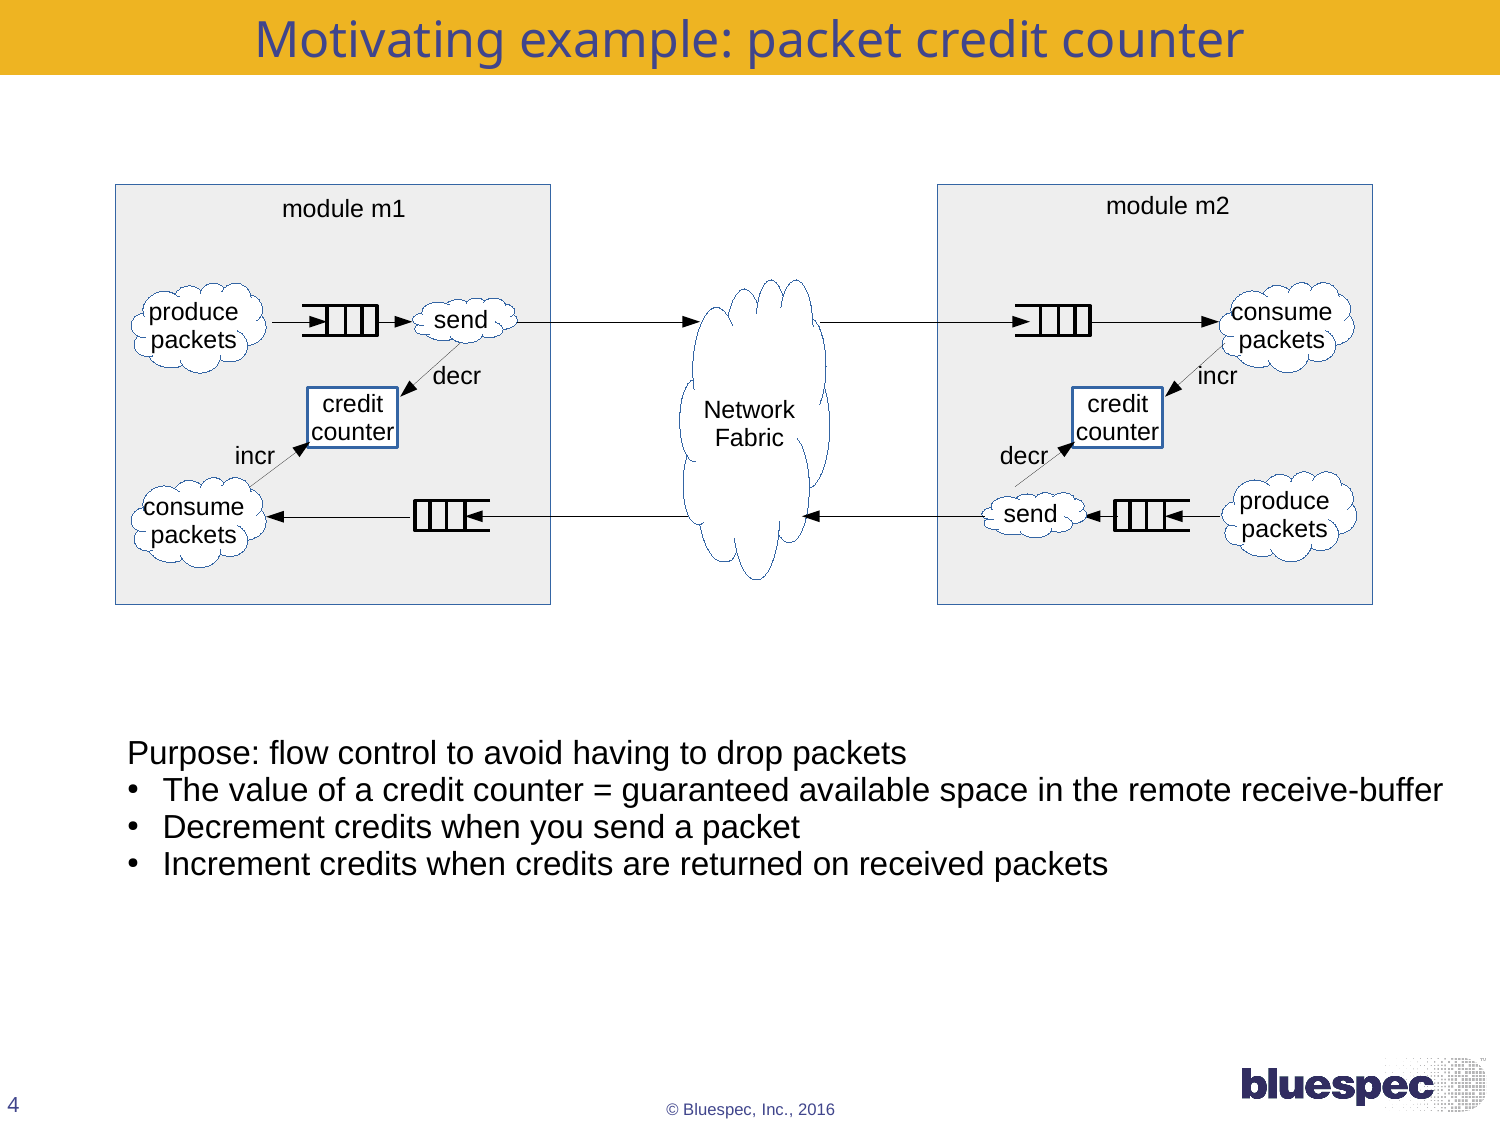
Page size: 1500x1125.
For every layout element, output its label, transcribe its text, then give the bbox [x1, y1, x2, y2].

text_box consume packets [131, 477, 267, 568]
text_box send [412, 298, 518, 344]
text_box [115, 184, 551, 605]
text_box produce packets [1221, 471, 1357, 562]
text_box [347, 307, 360, 334]
text_box produce packets [131, 283, 267, 374]
text_box Purpose: flow control to avoid having to drop packets The value of a credit counter = guaranteed available space in the remote receive-buffer Decrement credits when you send a packet Increment credits when credits are returned on received packets [112, 726, 1461, 892]
text_box [432, 502, 445, 529]
text_box decr [417, 354, 497, 398]
text_box [448, 502, 463, 529]
picture [1242, 1058, 1487, 1112]
text_box Motivating example: packet credit counter [0, 0, 1500, 75]
text_box [329, 307, 344, 334]
text_box [937, 184, 1373, 605]
text_box credit counter [307, 387, 398, 448]
slide_number <number> [7, 1044, 320, 1120]
text_box decr [985, 434, 1064, 478]
text_box [364, 307, 375, 334]
text_box Network Fabric [679, 279, 830, 580]
text_box [1117, 502, 1128, 529]
text_box module m2 [1091, 184, 1246, 228]
text_box [1132, 502, 1145, 529]
text_box [417, 502, 428, 529]
text_box incr [1182, 354, 1253, 398]
text_box send [981, 492, 1087, 538]
text_box [1148, 502, 1163, 529]
text_box consume packets [1219, 282, 1355, 373]
text_box credit counter [1072, 387, 1163, 448]
text_box incr [220, 434, 291, 478]
text_box module m1 [267, 187, 422, 231]
